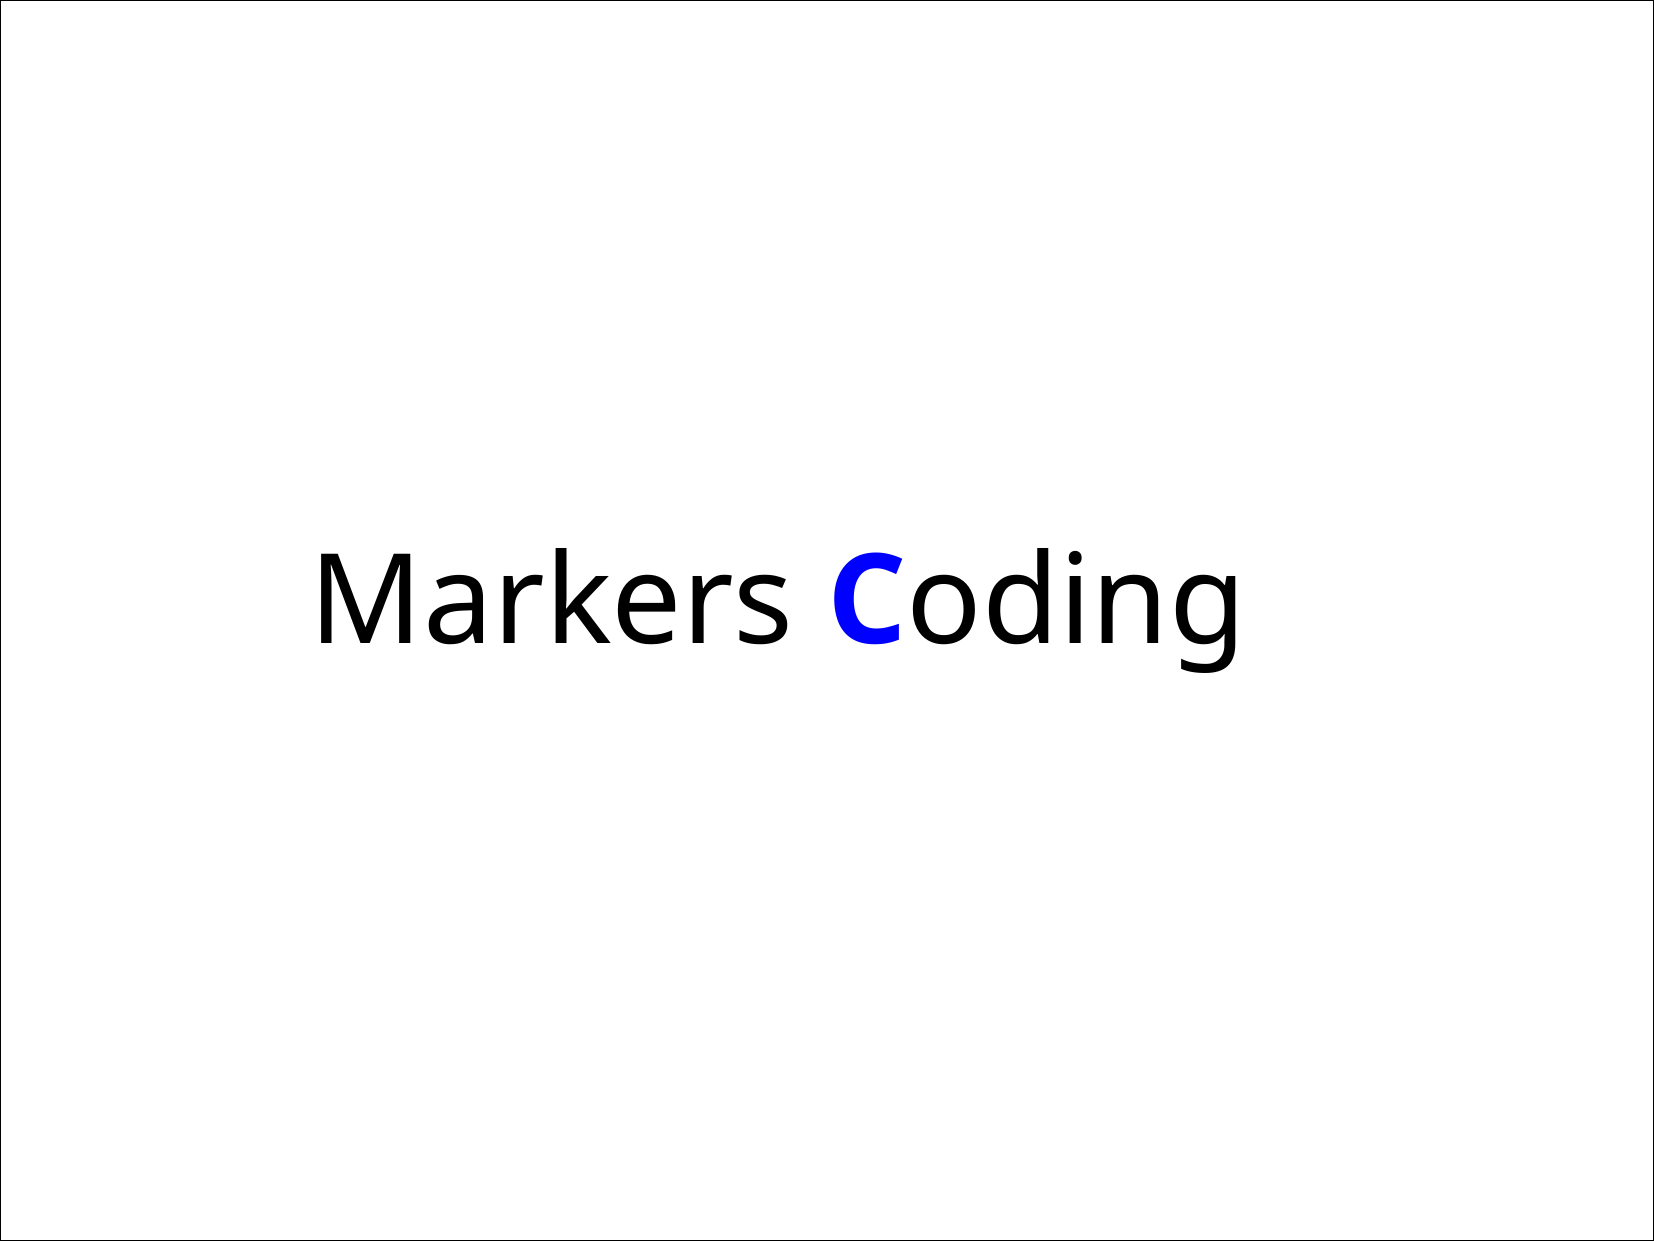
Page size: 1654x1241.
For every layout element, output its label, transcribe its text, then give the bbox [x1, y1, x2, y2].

text_box Markers Coding [295, 501, 1388, 690]
text_box [0, 0, 1654, 1241]
